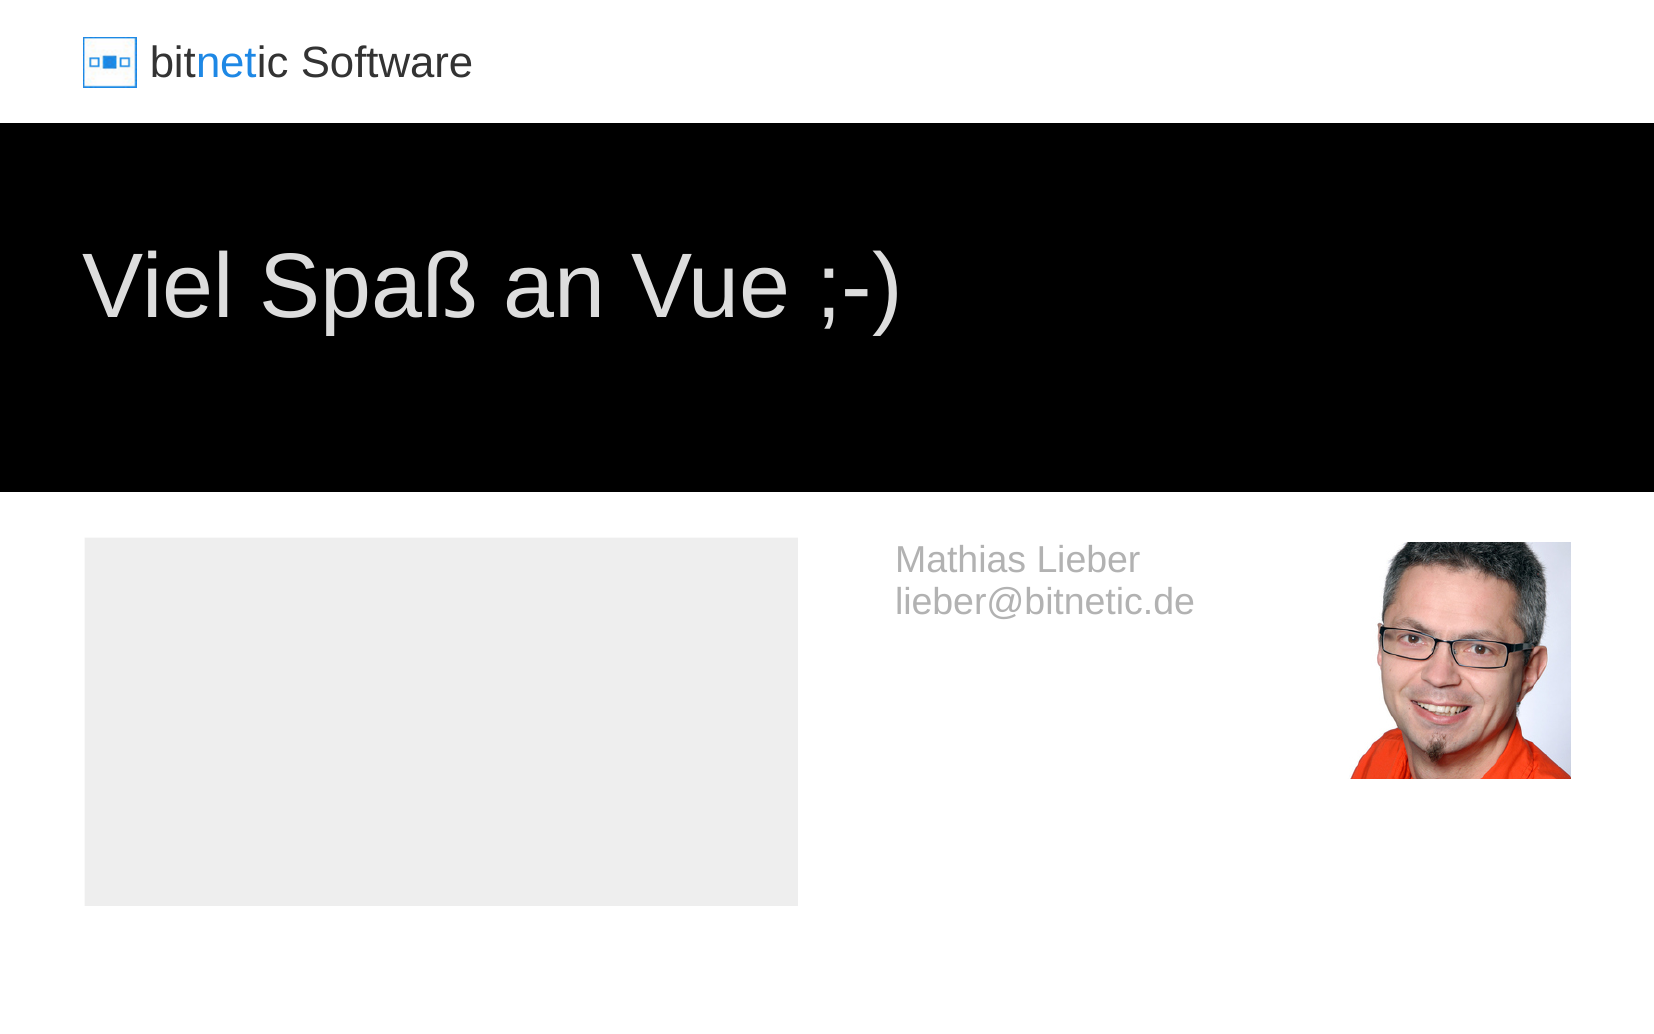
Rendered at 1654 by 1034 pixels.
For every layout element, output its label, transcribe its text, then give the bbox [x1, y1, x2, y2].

picture [1334, 542, 1571, 779]
text_box Mathias Lieber lieber@bitnetic.de [880, 531, 1211, 630]
title Viel Spaß an Vue ;-) [82, 182, 1571, 389]
picture [83, 37, 137, 88]
